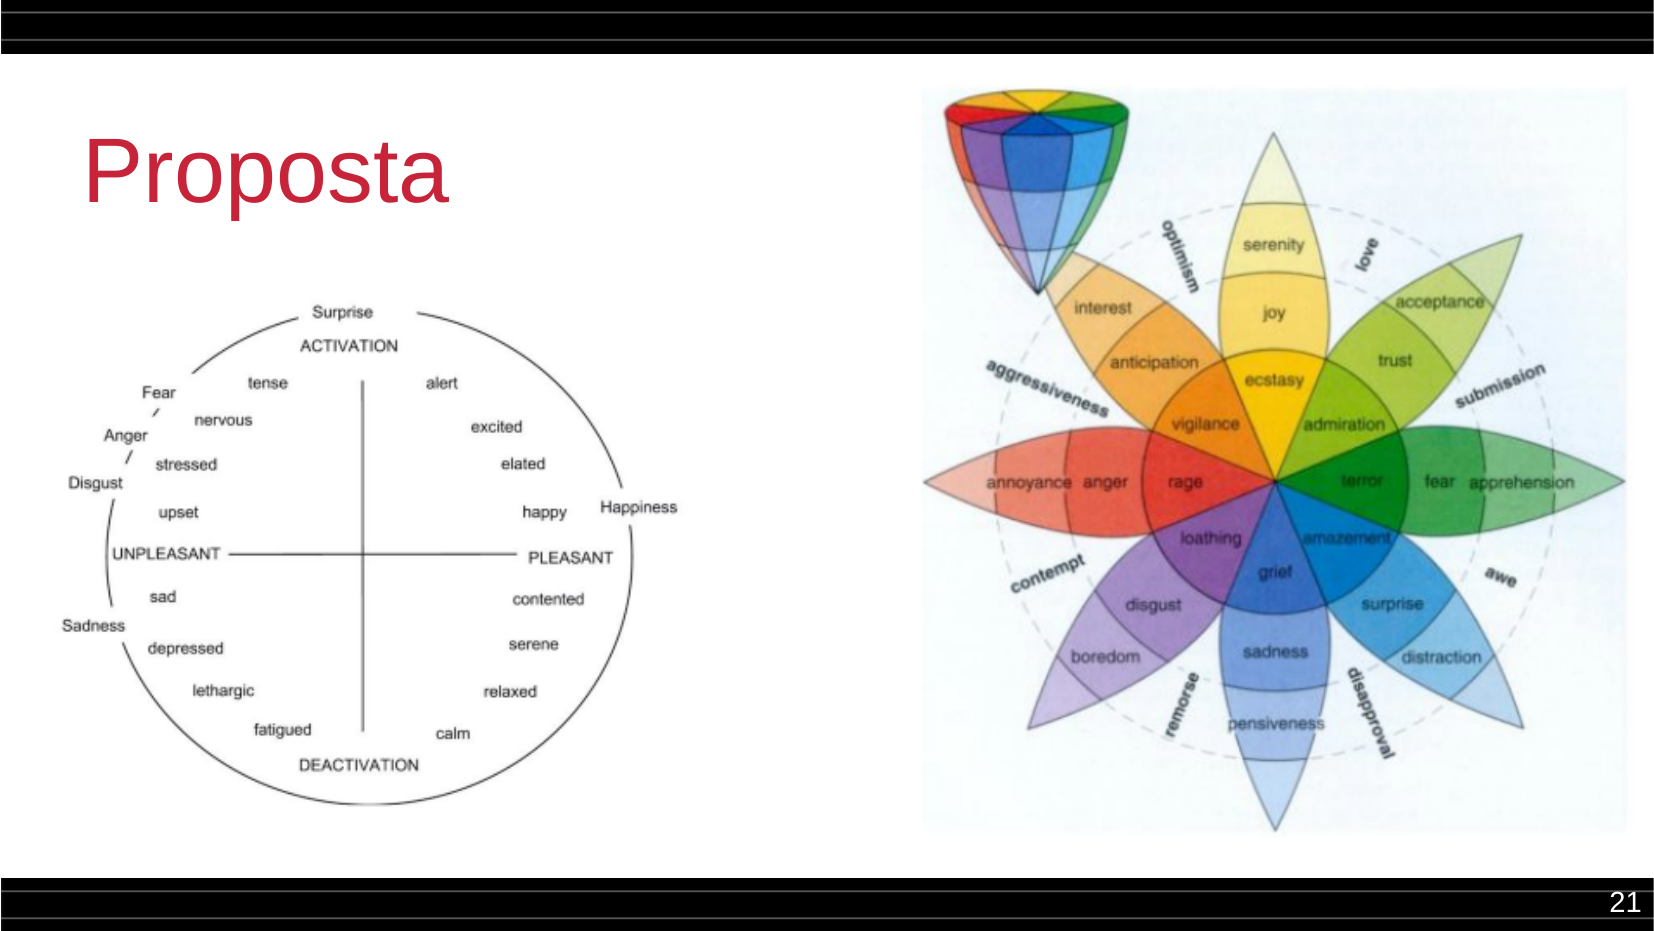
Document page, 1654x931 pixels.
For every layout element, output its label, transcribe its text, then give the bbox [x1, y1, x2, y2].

picture [911, 73, 1654, 857]
picture [0, 234, 719, 857]
picture [1, 878, 1654, 931]
picture [1, 0, 1654, 54]
title Proposta [82, 92, 911, 249]
